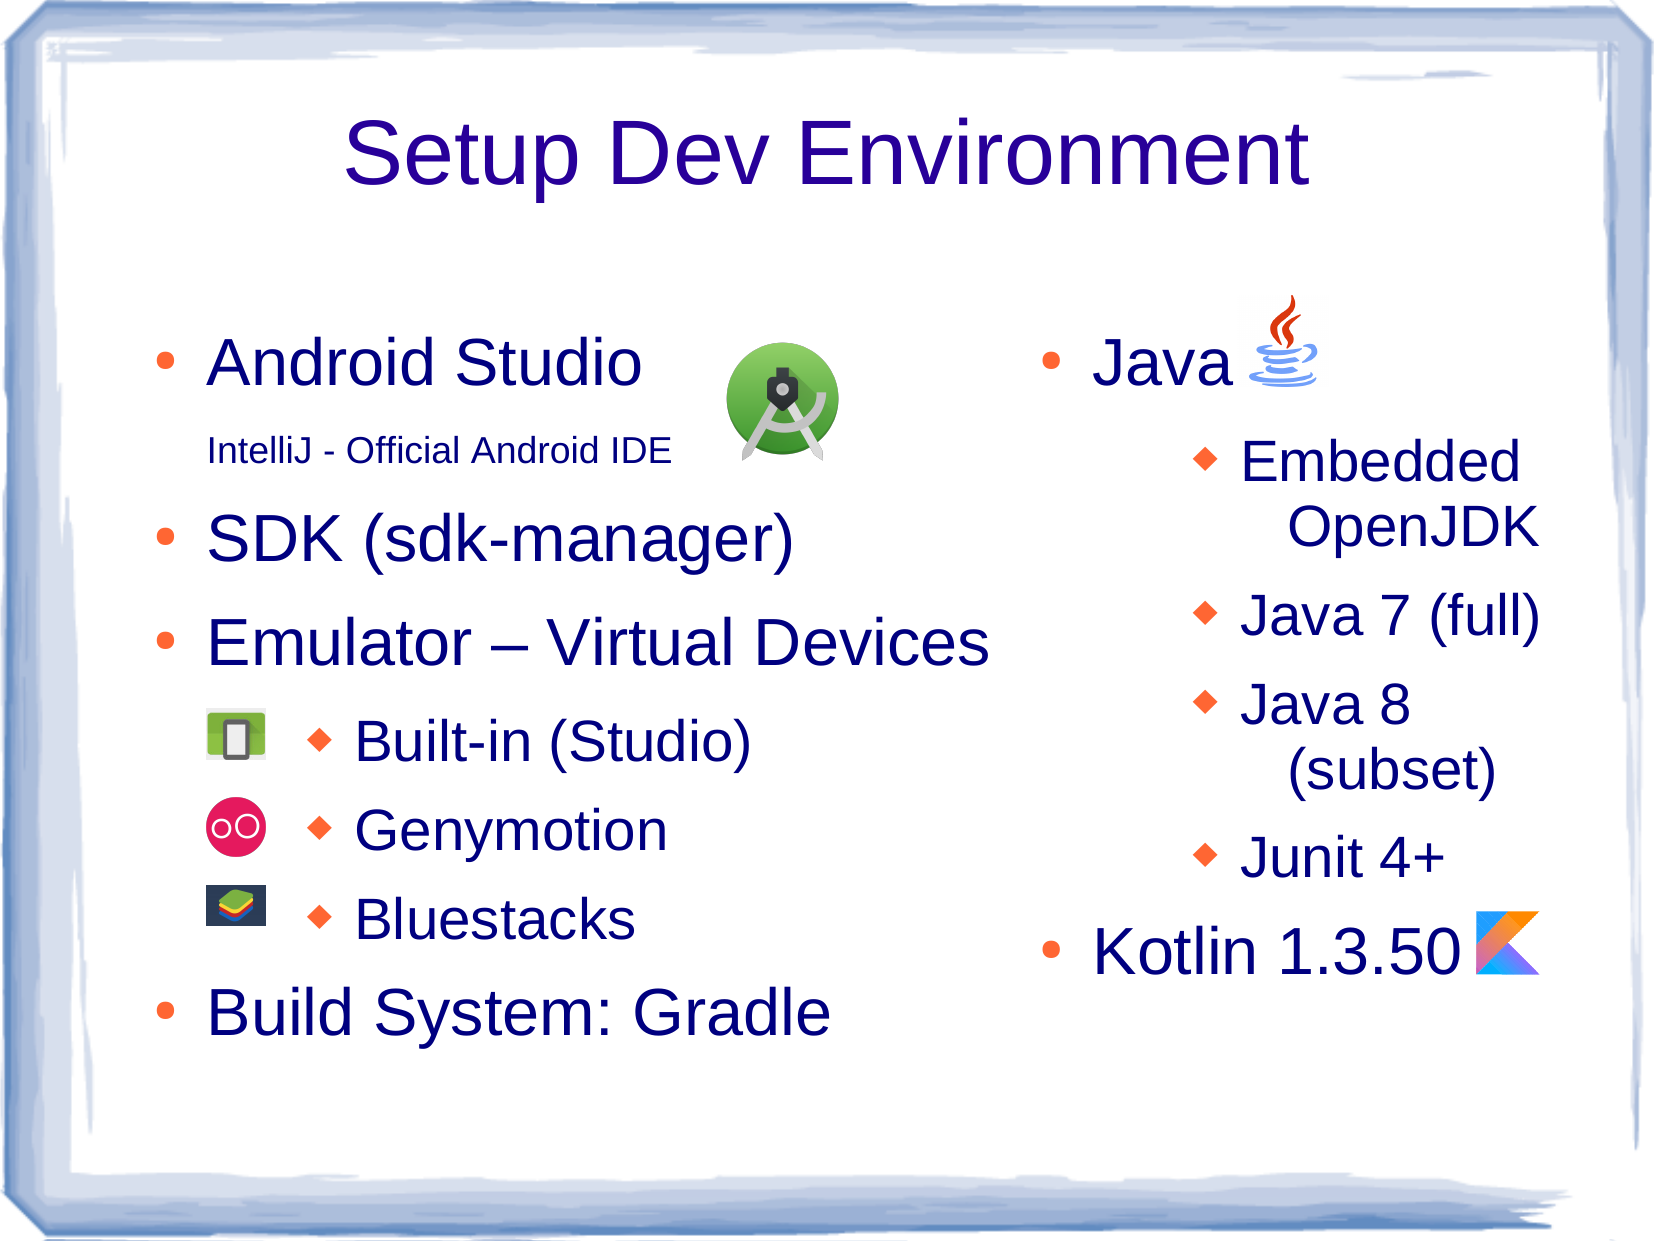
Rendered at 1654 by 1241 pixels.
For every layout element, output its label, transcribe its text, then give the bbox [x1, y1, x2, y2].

title Setup Dev Environment [82, 49, 1571, 257]
list Android Studio IntelliJ - Official Android IDE SDK (sdk-manager) Emulator – Virtual Devices Built-in (Studio) Genymotion Bluestacks Build System: Gradle [118, 324, 1004, 1050]
picture [0, 0, 1654, 1241]
list Java Embedded OpenJDK Java 7 (full) Java 8 (subset) Junit 4+ Kotlin 1.3.50 [1003, 324, 1625, 1045]
